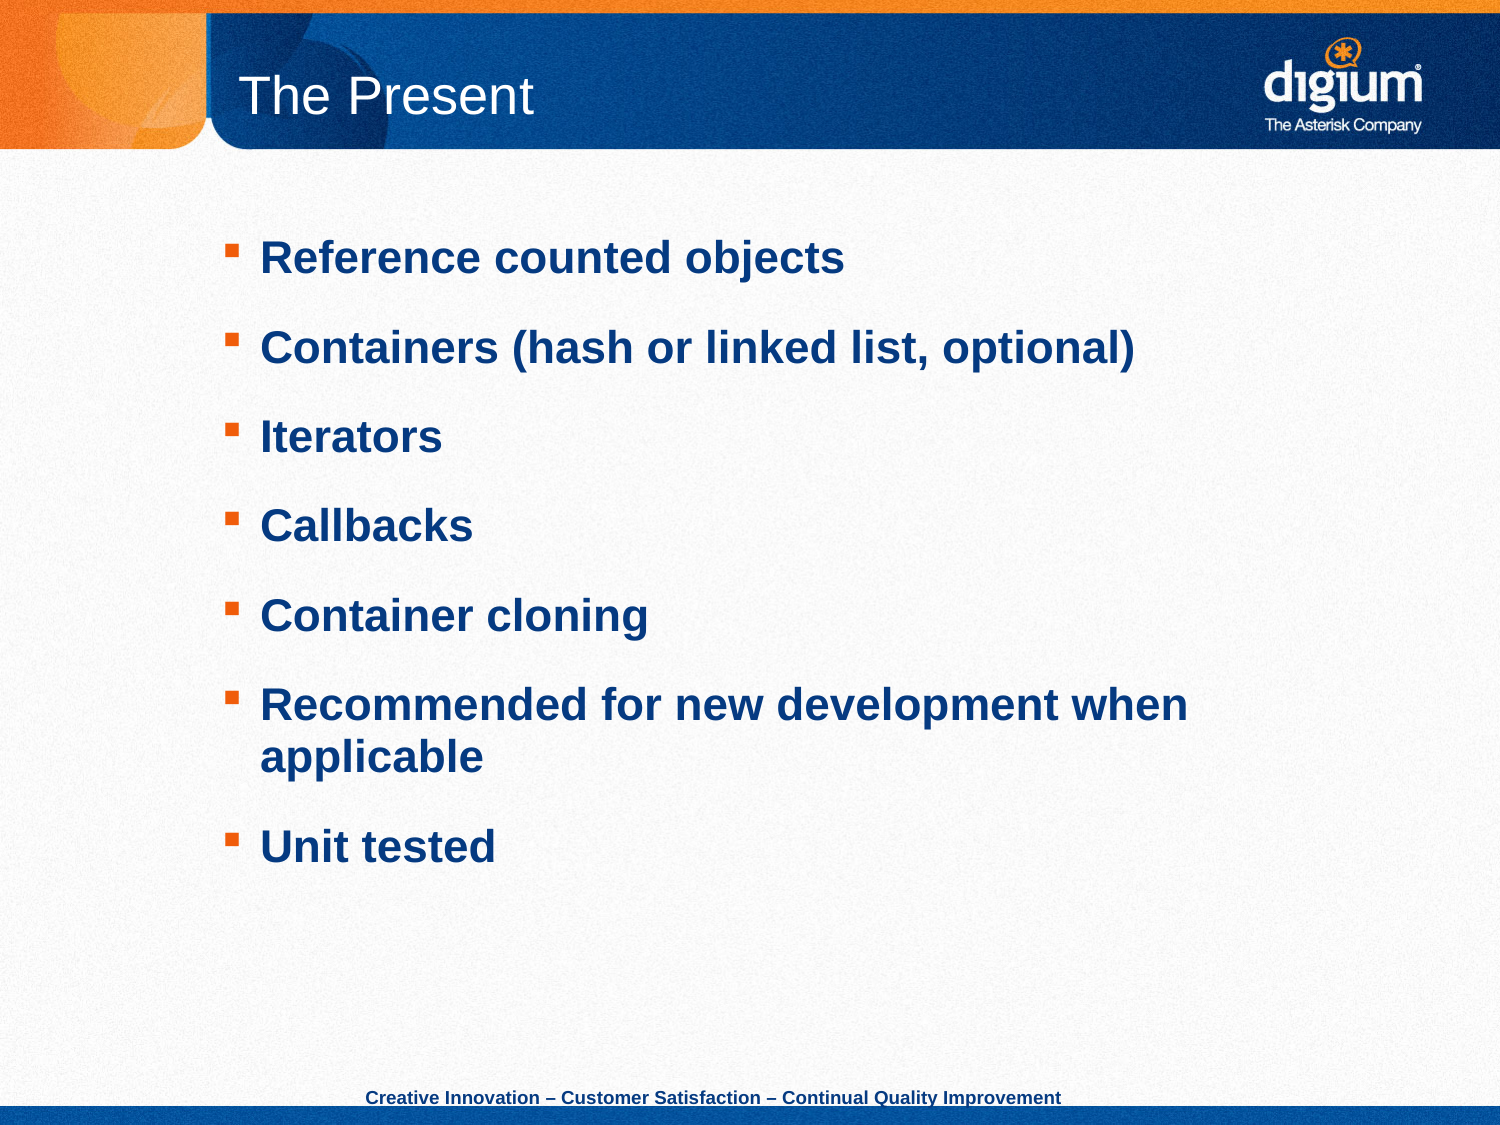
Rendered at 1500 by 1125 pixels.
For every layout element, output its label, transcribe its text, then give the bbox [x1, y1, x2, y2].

list Reference counted objects Containers (hash or linked list, optional) Iterators Callbacks Container cloning Recommended for new development when applicable Unit tested [206, 224, 1301, 967]
picture [0, 0, 1500, 1125]
title The Present [238, 27, 1243, 127]
